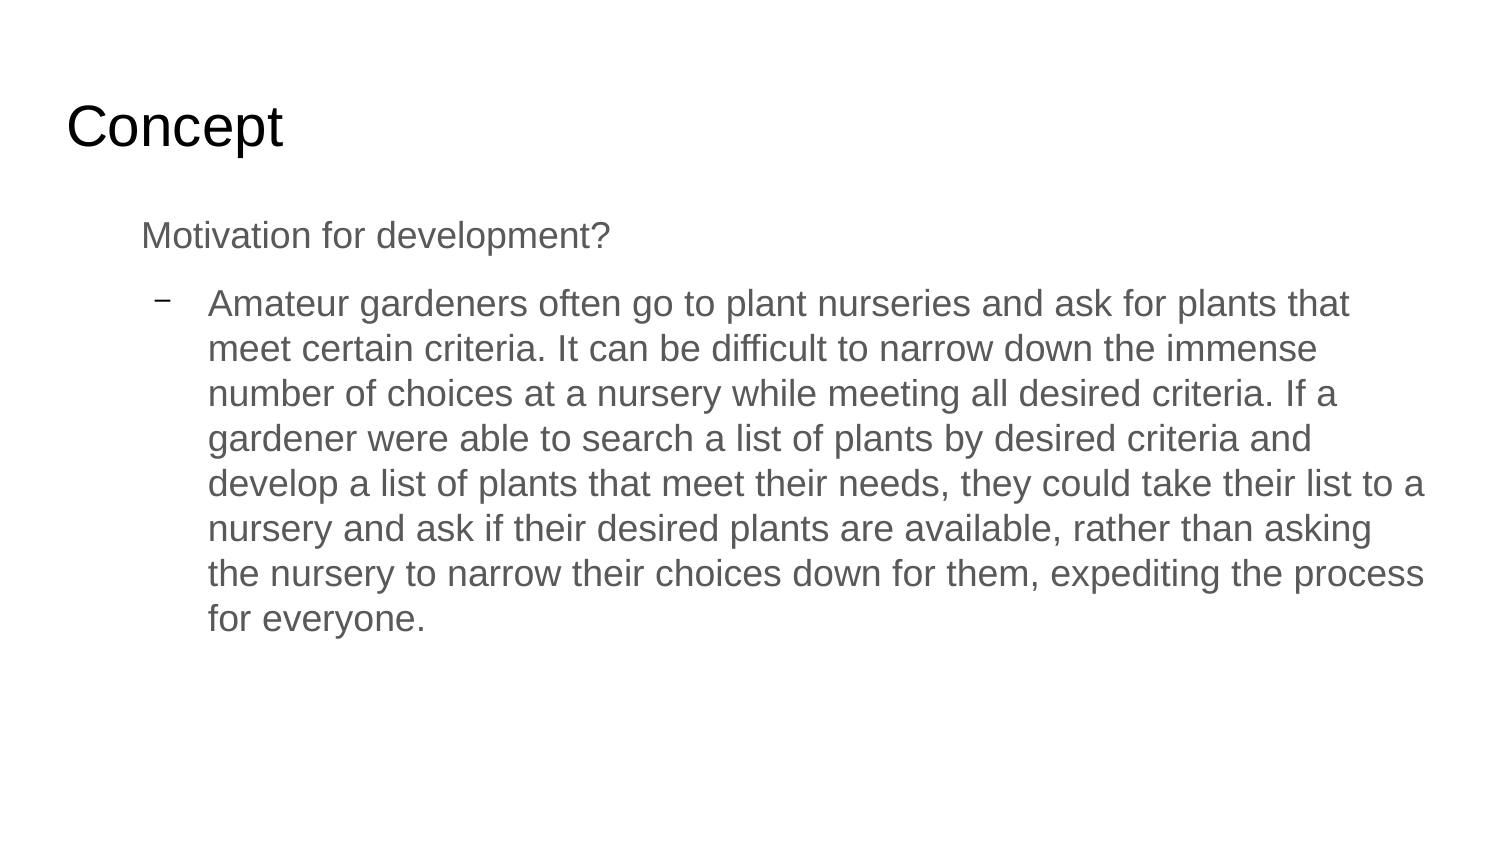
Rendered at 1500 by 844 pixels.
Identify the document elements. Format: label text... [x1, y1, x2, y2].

list Motivation for development? Amateur gardeners often go to plant nurseries and ask for plants that meet certain criteria. It can be difficult to narrow down the immense number of choices at a nursery while meeting all desired criteria. If a gardener were able to search a list of plants by desired criteria and develop a list of plants that meet their needs, they could take their list to a nursery and ask if their desired plants are available, rather than asking the nursery to narrow their choices down for them, expediting the process for everyone. [51, 189, 1449, 750]
title Concept [51, 72, 1449, 167]
